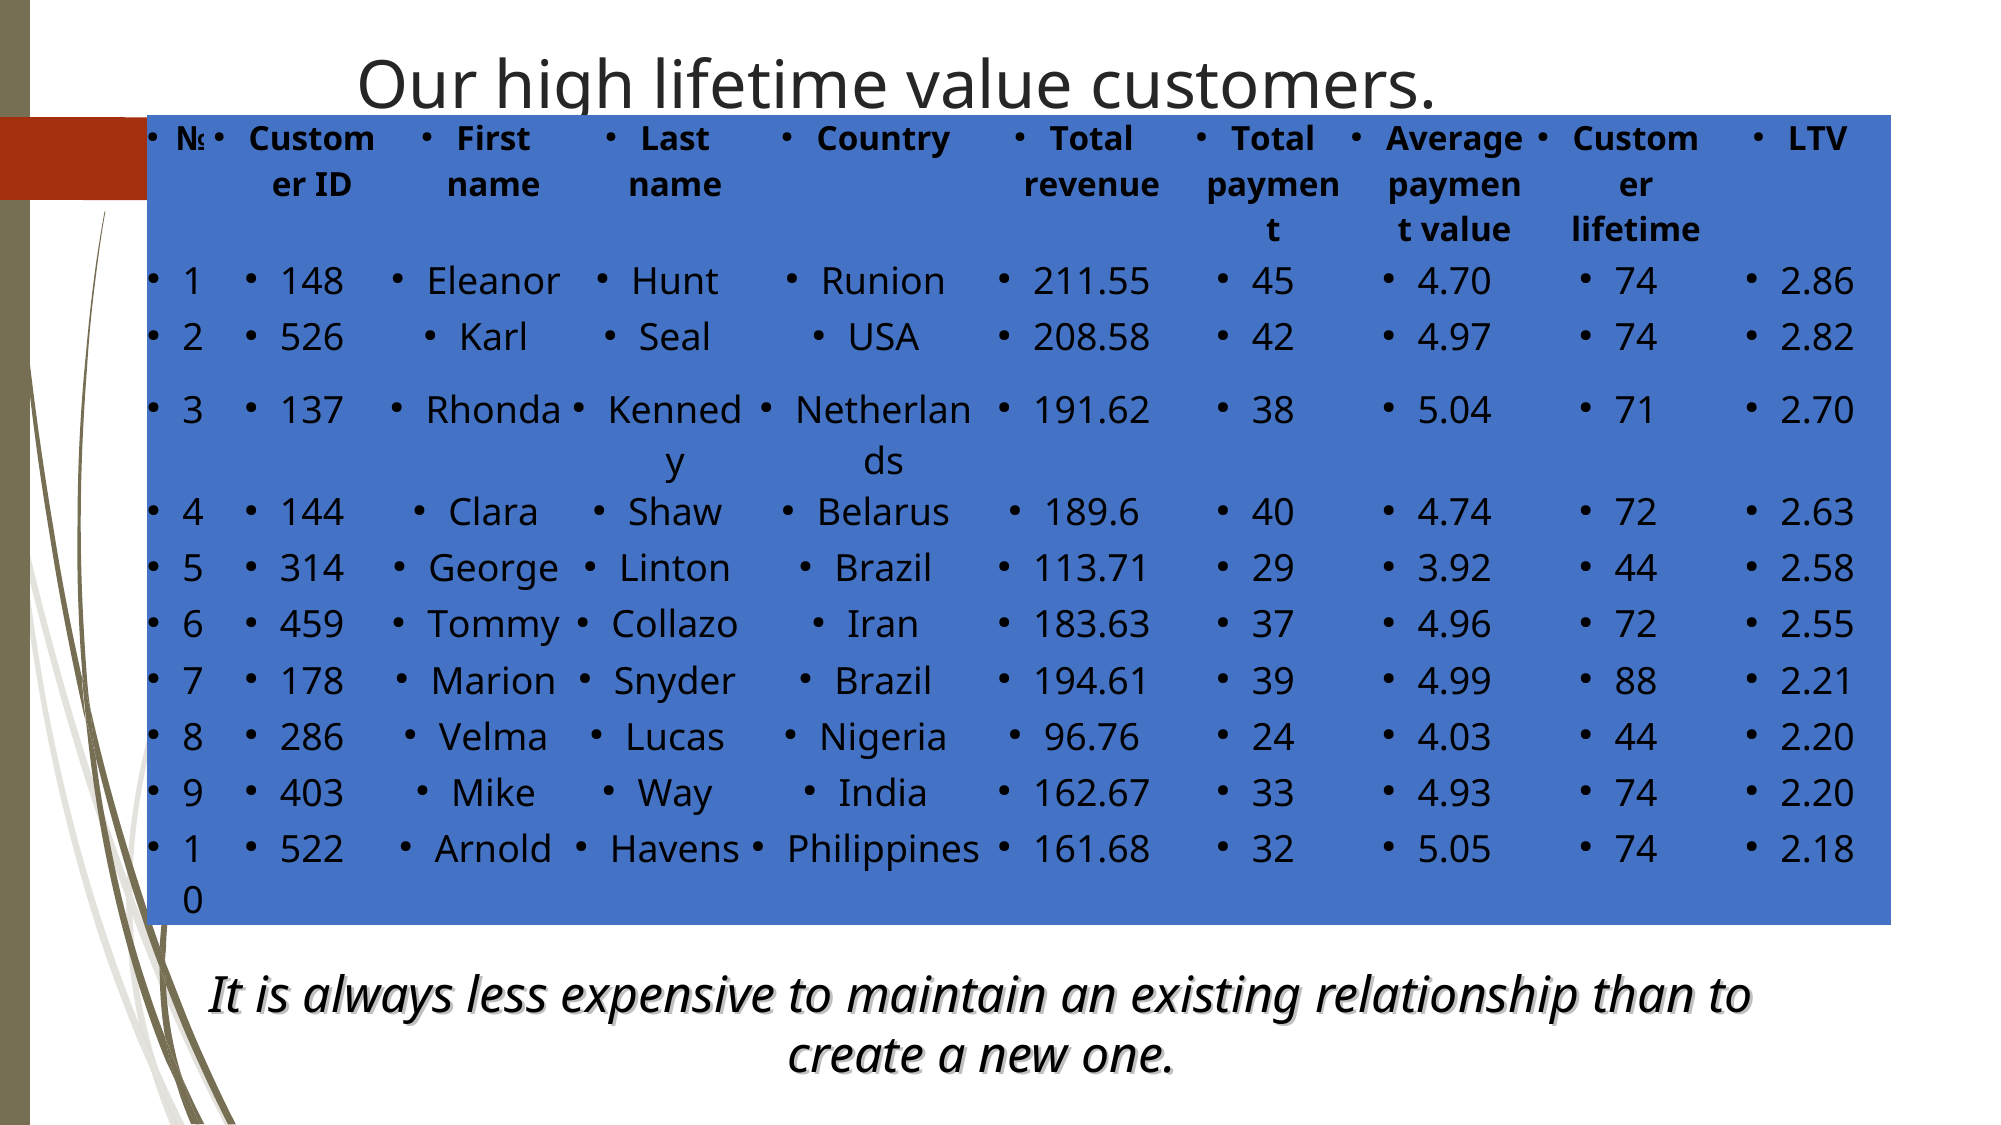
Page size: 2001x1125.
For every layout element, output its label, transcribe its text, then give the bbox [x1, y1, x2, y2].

table_cell 526 [204, 311, 385, 384]
table_cell 2.63 [1709, 486, 1891, 542]
table_cell 4 [147, 486, 204, 542]
table_cell 40 [1165, 486, 1346, 542]
table_cell 74 [1528, 766, 1709, 823]
table_cell 42 [1165, 311, 1346, 384]
table_cell 72 [1528, 486, 1709, 542]
table_cell George [385, 542, 567, 598]
table_header Last name [567, 115, 748, 255]
table_cell 44 [1528, 542, 1709, 598]
table_cell 9 [147, 766, 204, 823]
table_cell 5 [147, 542, 204, 598]
table_cell 178 [204, 654, 385, 710]
table_cell 88 [1528, 654, 1709, 710]
table_cell 2.55 [1709, 598, 1891, 654]
table_cell 2.20 [1709, 766, 1891, 823]
table_cell Clara [385, 486, 567, 542]
table_cell 39 [1165, 654, 1346, 710]
table_cell Havens [567, 823, 748, 925]
table_cell 208.58 [983, 311, 1165, 384]
table_cell 44 [1528, 710, 1709, 766]
table_cell 2 [147, 311, 204, 384]
table_cell Mike [385, 766, 567, 823]
table_cell Kennedy [567, 384, 748, 486]
table_header Country [748, 115, 983, 255]
table_cell 5.05 [1346, 823, 1528, 925]
table_cell Netherlands [748, 384, 983, 486]
table_cell 144 [204, 486, 385, 542]
table_cell Karl [385, 311, 567, 384]
table_cell 2.20 [1709, 710, 1891, 766]
table_cell 10 [147, 823, 204, 925]
table_cell Velma [385, 710, 567, 766]
table_header Total payment [1165, 115, 1346, 255]
table_cell 37 [1165, 598, 1346, 654]
table_cell 71 [1528, 384, 1709, 486]
table_cell 33 [1165, 766, 1346, 823]
table_cell 74 [1528, 255, 1709, 311]
table_header LTV [1709, 115, 1891, 255]
table_cell 4.70 [1346, 255, 1528, 311]
table_cell 3.92 [1346, 542, 1528, 598]
table_cell Linton [567, 542, 748, 598]
table_cell 2.82 [1709, 311, 1891, 384]
table_cell Marion [385, 654, 567, 710]
table_cell 2.58 [1709, 542, 1891, 598]
table_cell 45 [1165, 255, 1346, 311]
table_cell Brazil [748, 654, 983, 710]
table_cell 32 [1165, 823, 1346, 925]
table_header Customer ID [204, 115, 385, 255]
table_cell 314 [204, 542, 385, 598]
table_cell 161.68 [983, 823, 1165, 925]
table_cell 29 [1165, 542, 1346, 598]
table_cell 2.86 [1709, 255, 1891, 311]
table_cell 2.18 [1709, 823, 1891, 925]
table_cell 183.63 [983, 598, 1165, 654]
table_cell 1 [147, 255, 204, 311]
text_box It is always less expensive to maintain an existing relationship than to create a new one. [123, 955, 1841, 1090]
table_cell 459 [204, 598, 385, 654]
table_cell Rhonda [385, 384, 567, 486]
table_cell 8 [147, 710, 204, 766]
table_cell 211.55 [983, 255, 1165, 311]
table_cell 191.62 [983, 384, 1165, 486]
table_cell 96.76 [983, 710, 1165, 766]
table_cell 2.21 [1709, 654, 1891, 710]
table_cell 189.6 [983, 486, 1165, 542]
table_header Customer lifetime [1528, 115, 1709, 255]
table_cell India [748, 766, 983, 823]
table_cell 113.71 [983, 542, 1165, 598]
table_cell 74 [1528, 311, 1709, 384]
table_cell Nigeria [748, 710, 983, 766]
table_cell 24 [1165, 710, 1346, 766]
table_cell Brazil [748, 542, 983, 598]
table_cell 4.03 [1346, 710, 1528, 766]
table_header Average payment value [1346, 115, 1528, 255]
table_cell Shaw [567, 486, 748, 542]
table_cell Philippines [748, 823, 983, 925]
table_cell Arnold [385, 823, 567, 925]
table_cell Tommy [385, 598, 567, 654]
table_cell 4.93 [1346, 766, 1528, 823]
table_cell 137 [204, 384, 385, 486]
table_cell Belarus [748, 486, 983, 542]
table_cell Runion [748, 255, 983, 311]
table_cell 148 [204, 255, 385, 311]
table_cell 5.04 [1346, 384, 1528, 486]
table_cell 74 [1528, 823, 1709, 925]
table_cell Snyder [567, 654, 748, 710]
table_cell 4.74 [1346, 486, 1528, 542]
table_cell 162.67 [983, 766, 1165, 823]
table_cell Hunt [567, 255, 748, 311]
table_cell 194.61 [983, 654, 1165, 710]
table_header № [147, 115, 204, 255]
table_header Total revenue [983, 115, 1165, 255]
table_cell Seal [567, 311, 748, 384]
table_cell Lucas [567, 710, 748, 766]
table_cell 38 [1165, 384, 1346, 486]
table_cell 522 [204, 823, 385, 925]
table_cell 4.99 [1346, 654, 1528, 710]
table_cell 7 [147, 654, 204, 710]
title Our high lifetime value customers. [341, 33, 1804, 115]
table_cell 403 [204, 766, 385, 823]
table_cell 3 [147, 384, 204, 486]
table_cell 6 [147, 598, 204, 654]
table_cell 2.70 [1709, 384, 1891, 486]
table_header First name [385, 115, 567, 255]
table_cell 72 [1528, 598, 1709, 654]
table_cell Eleanor [385, 255, 567, 311]
table_cell Collazo [567, 598, 748, 654]
table_cell 4.97 [1346, 311, 1528, 384]
table_cell 4.96 [1346, 598, 1528, 654]
table_cell Way [567, 766, 748, 823]
table_cell Iran [748, 598, 983, 654]
table_cell USA [748, 311, 983, 384]
table_cell 286 [204, 710, 385, 766]
